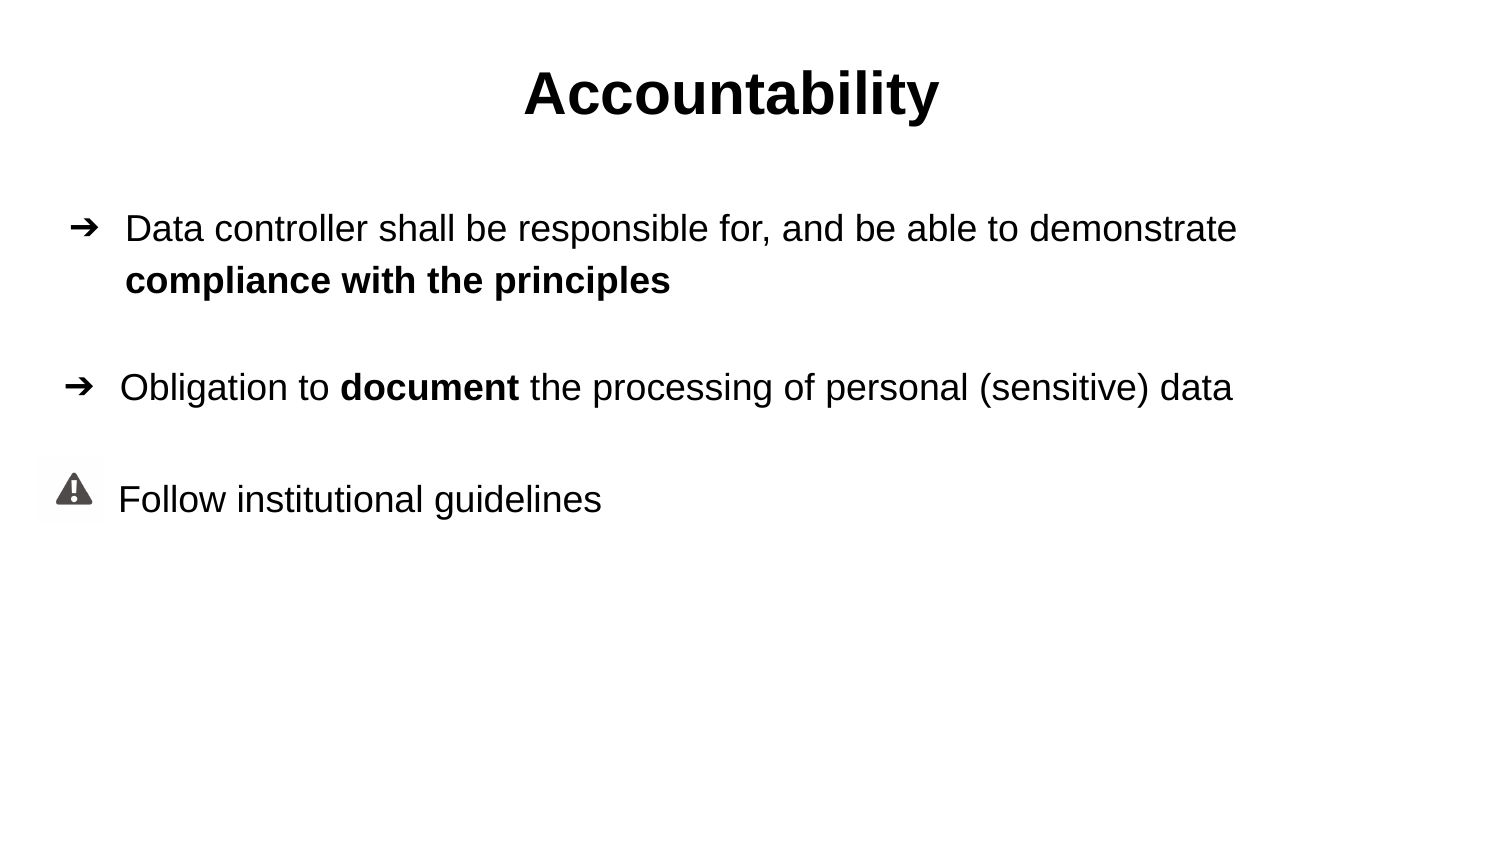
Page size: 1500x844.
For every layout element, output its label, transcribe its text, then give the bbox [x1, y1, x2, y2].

text_box Data controller shall be responsible for, and be able to demonstrate compliance with the principles [50, 182, 1434, 308]
text_box Accountability [160, 35, 1304, 146]
picture [37, 454, 103, 523]
text_box Obligation to document the processing of personal (sensitive) data [44, 341, 1456, 437]
text_box Follow institutional guidelines [43, 454, 1106, 549]
